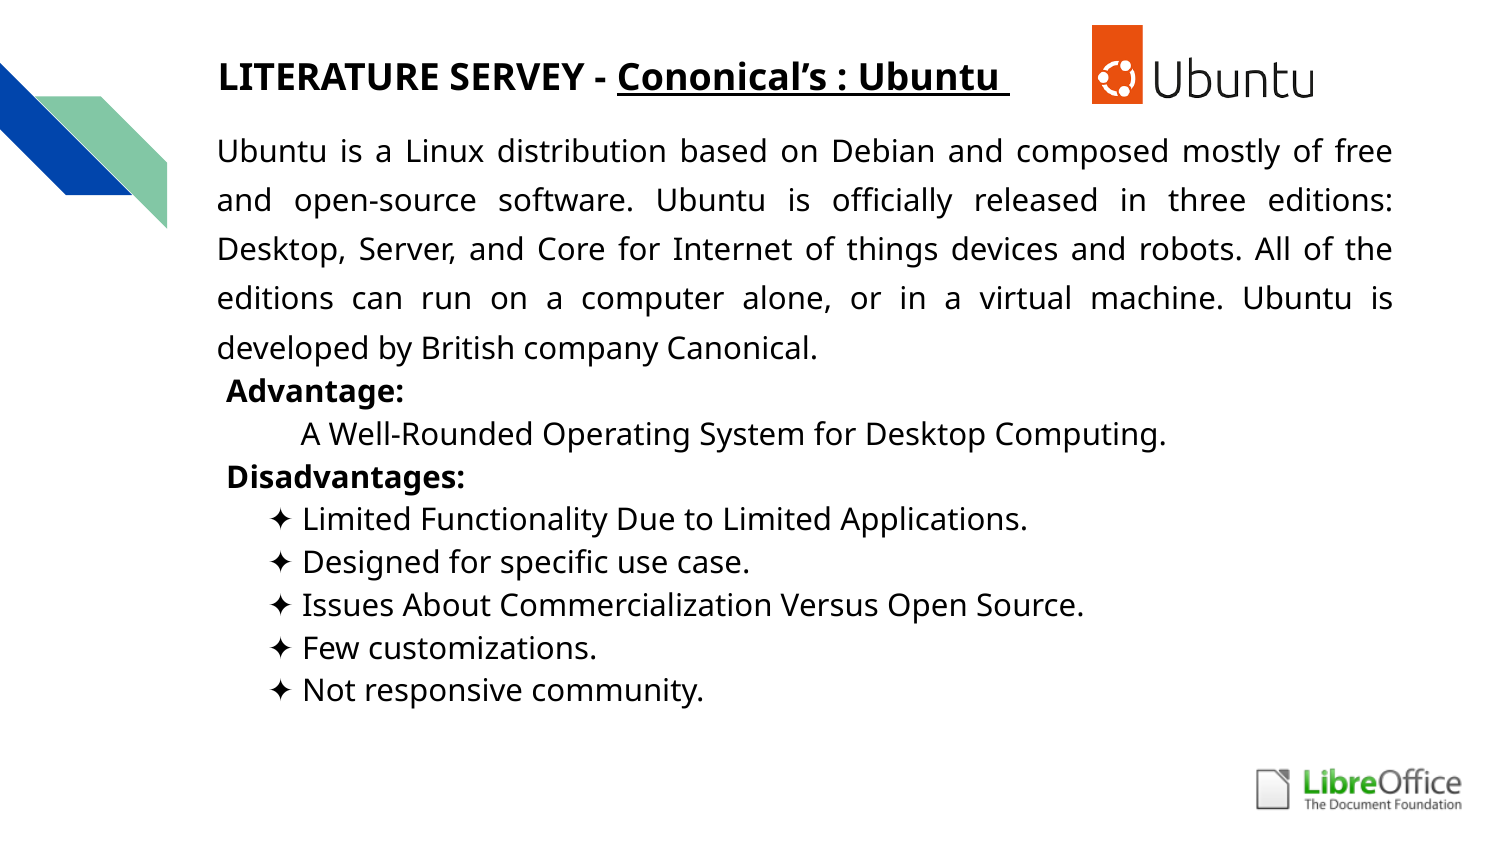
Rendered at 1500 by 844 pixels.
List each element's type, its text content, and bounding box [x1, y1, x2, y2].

text_box Ubuntu is a Linux distribution based on Debian and composed mostly of free and open-source software. Ubuntu is officially released in three editions: Desktop, Server, and Core for Internet of things devices and robots. All of the editions can run on a computer alone, or in a virtual machine. Ubuntu is developed by British company Canonical. [201, 115, 1410, 355]
text_box Advantage: A Well-Rounded Operating System for Desktop Computing. Disadvantages: ✦ Limited Functionality Due to Limited Applications. ✦ Designed for specific use case. ✦ Issues About Commercialization Versus Open Source. ✦ Few customizations. ✦ Not responsive community. [211, 361, 1424, 689]
picture [1092, 25, 1313, 104]
picture [1240, 751, 1477, 827]
text_box LITERATURE SERVEY - Cononical’s : Ubuntu [203, 38, 1092, 95]
